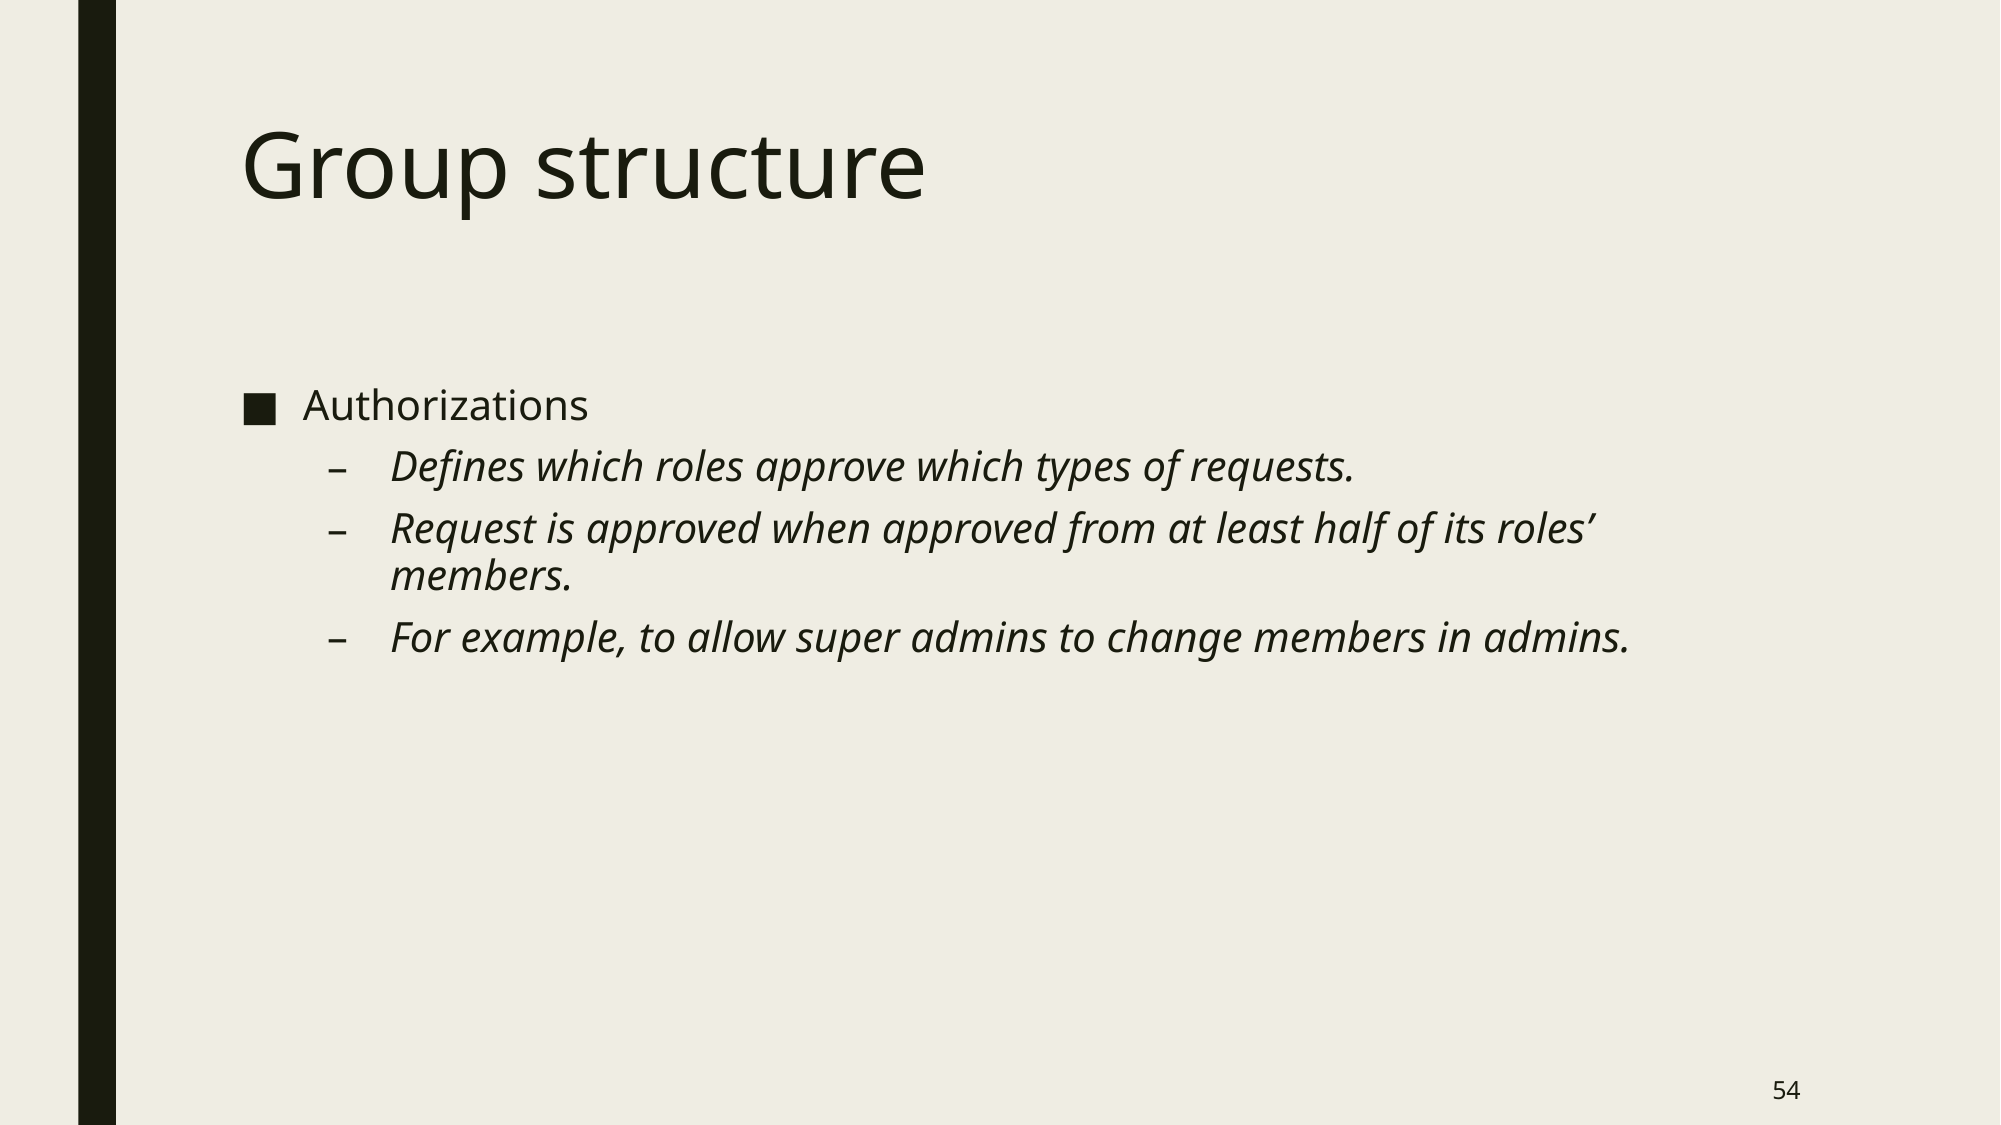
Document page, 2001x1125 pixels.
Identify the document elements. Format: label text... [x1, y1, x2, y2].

title Group structure [225, 112, 1800, 357]
slide_number <number> [1553, 1058, 1816, 1125]
list Authorizations Defines which roles approve which types of requests. Request is approved when approved from at least half of its roles’ members. For example, to allow super admins to change members in admins. [225, 375, 1800, 963]
